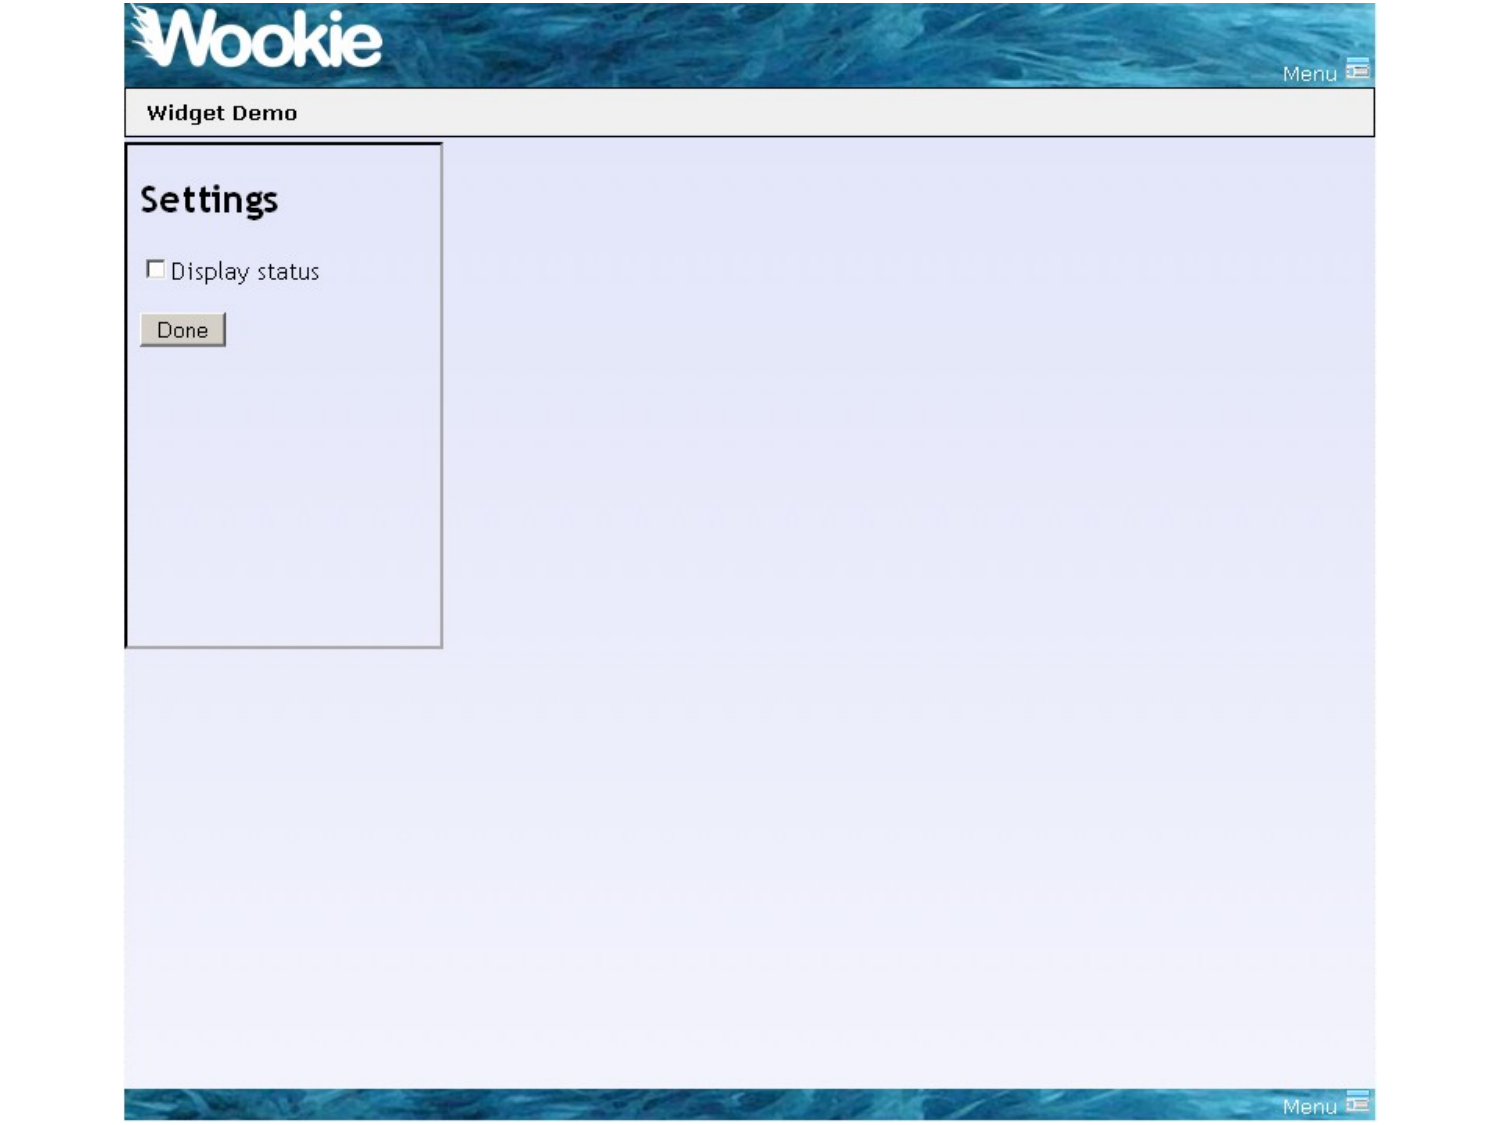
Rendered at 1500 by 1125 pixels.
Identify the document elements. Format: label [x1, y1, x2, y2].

picture [123, 3, 1377, 1122]
